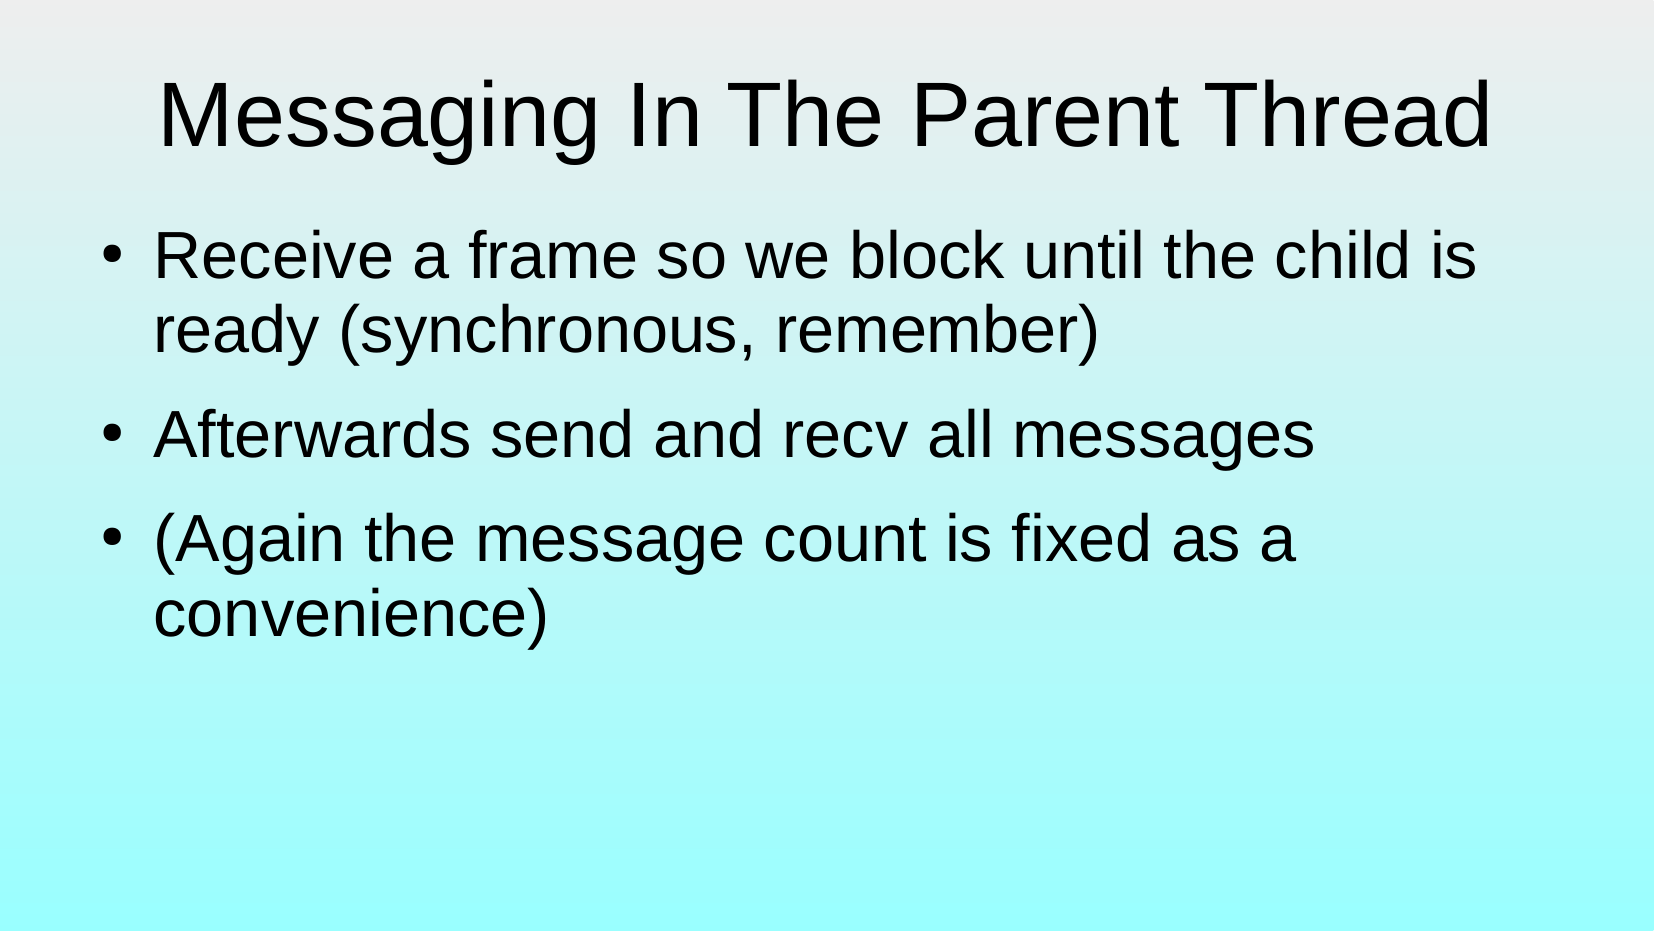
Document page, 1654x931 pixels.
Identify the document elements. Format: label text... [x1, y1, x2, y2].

list Receive a frame so we block until the child is ready (synchronous, remember) Afterwards send and recv all messages (Again the message count is fixed as a convenience) [82, 217, 1571, 758]
title Messaging In The Parent Thread [82, 37, 1571, 193]
